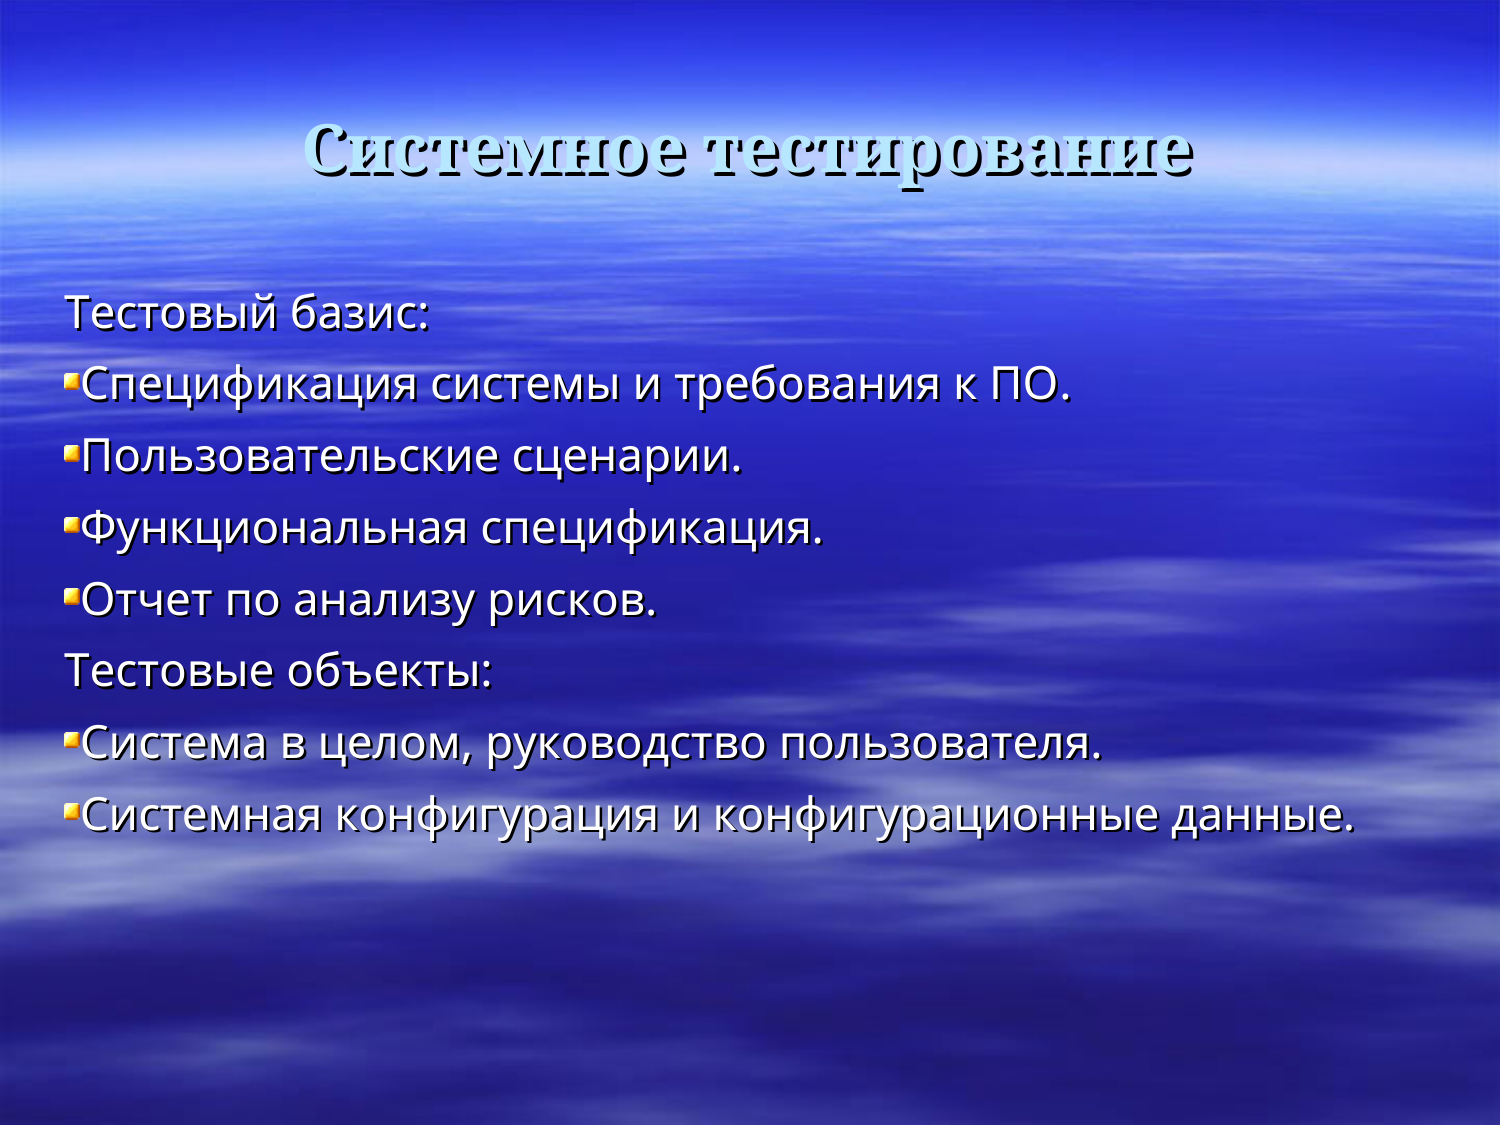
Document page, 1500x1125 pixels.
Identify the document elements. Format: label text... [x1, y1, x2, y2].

title Системное тестирование [49, 28, 1446, 264]
list Тестовый базис: Спецификация системы и требования к ПО. Пользовательские сценарии. Функциональная спецификация. Отчет по анализу рисков. Тестовые объекты: Система в целом, руководство пользователя. Системная конфигурация и конфигурационные данные. [49, 274, 1451, 1001]
picture [0, 0, 1500, 1125]
